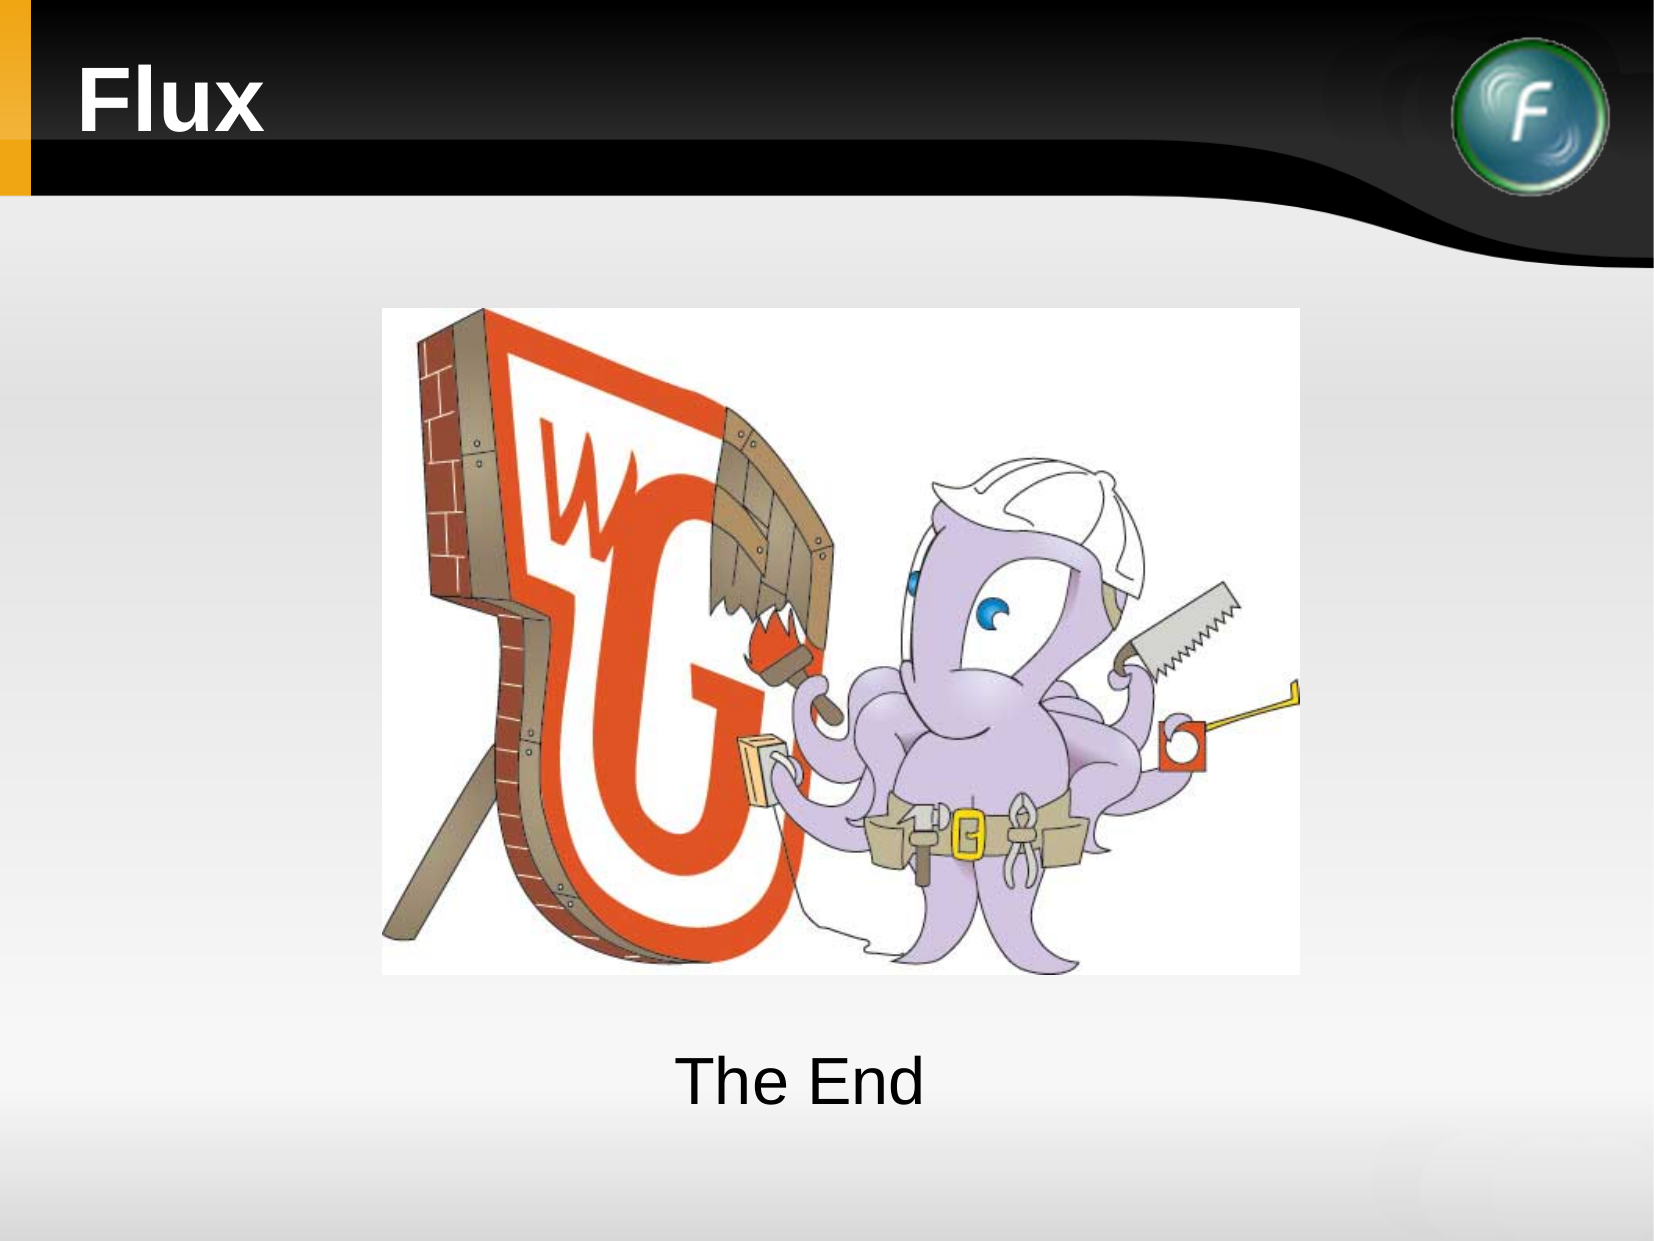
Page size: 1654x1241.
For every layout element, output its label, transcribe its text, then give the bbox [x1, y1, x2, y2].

list The End [47, 944, 1536, 1152]
title Flux [76, 7, 1565, 200]
picture [0, 0, 1654, 1241]
